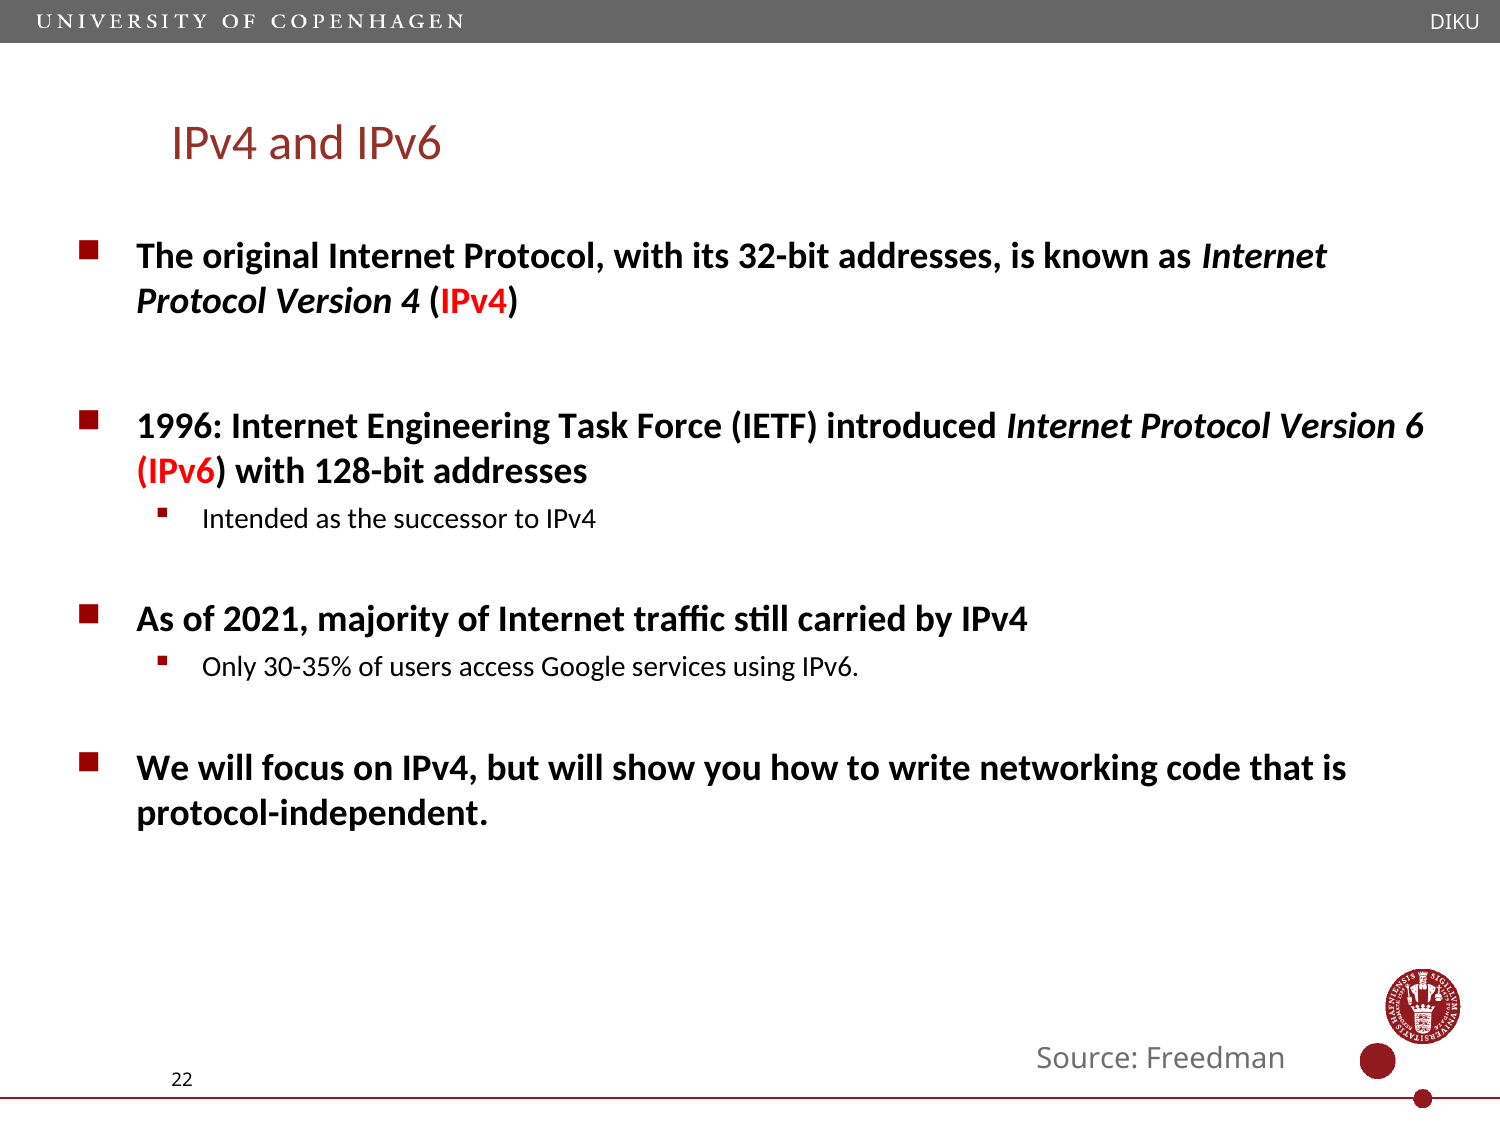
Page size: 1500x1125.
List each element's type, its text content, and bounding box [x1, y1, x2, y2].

text_box <number> [171, 1067, 522, 1092]
text_box DIKU [469, 0, 1495, 43]
text_box IPv4 and IPv6 [171, 75, 1329, 171]
picture [0, 910, 1500, 1122]
text_box Source: Freedman [1021, 1031, 1341, 1083]
text_box The original Internet Protocol, with its 32-bit addresses, is known as Internet Protocol Version 4 (IPv4) 1996: Internet Engineering Task Force (IETF) introduced Internet Protocol Version 6 (IPv6) with 128-bit addresses Intended as the successor to IPv4 As of 2021, majority of Internet traffic still carried by IPv4 Only 30-35% of users access Google services using IPv6. We will focus on IPv4, but will show you how to write networking code that is protocol-independent. [65, 223, 1456, 1006]
